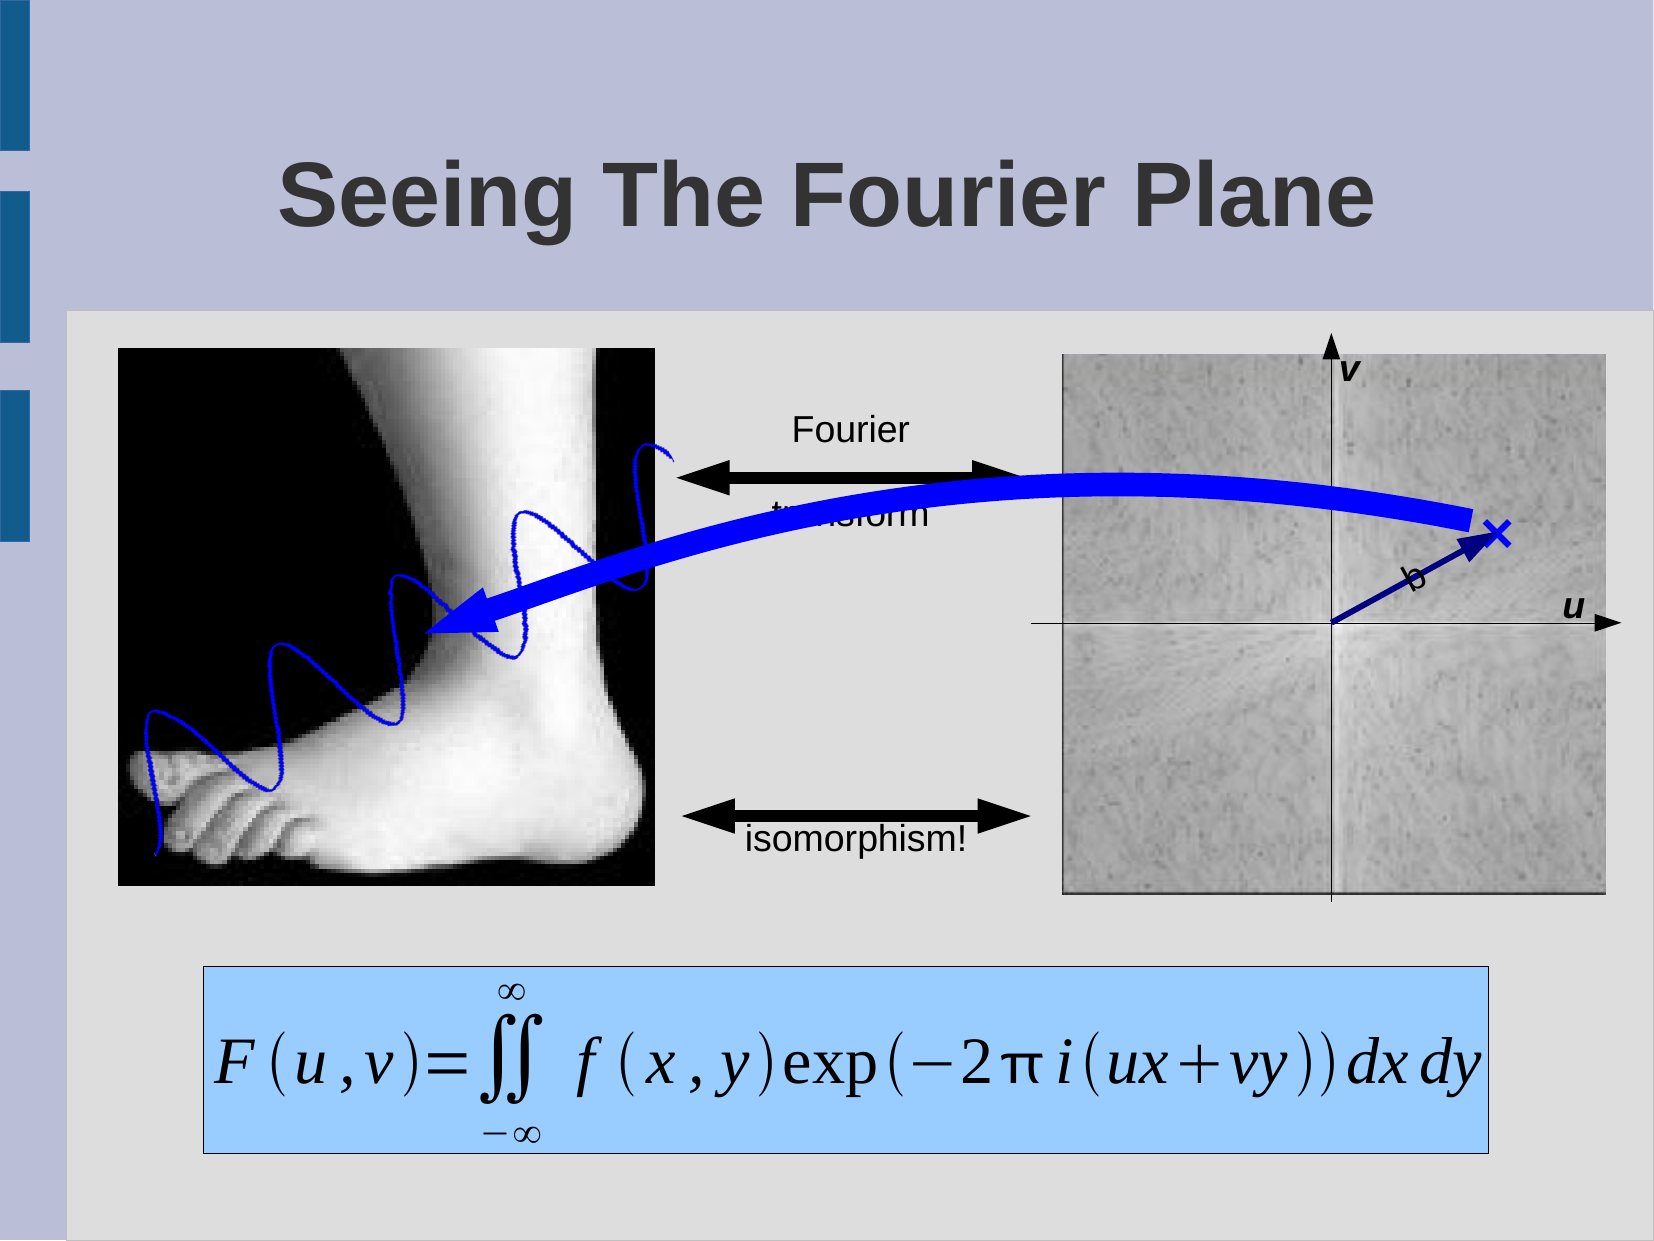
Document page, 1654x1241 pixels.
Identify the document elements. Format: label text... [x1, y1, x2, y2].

picture [1332, 511, 1465, 618]
picture [1412, 578, 1422, 587]
picture [1332, 354, 1606, 623]
chart [203, 966, 1489, 1154]
picture [1062, 497, 1331, 623]
text_box × [1465, 493, 1536, 574]
title Seeing The Fourier Plane [121, 91, 1534, 299]
picture [1062, 354, 1331, 485]
picture [1062, 624, 1331, 895]
picture [1332, 624, 1606, 895]
picture [88, 348, 725, 886]
text_box v [1323, 340, 1375, 398]
